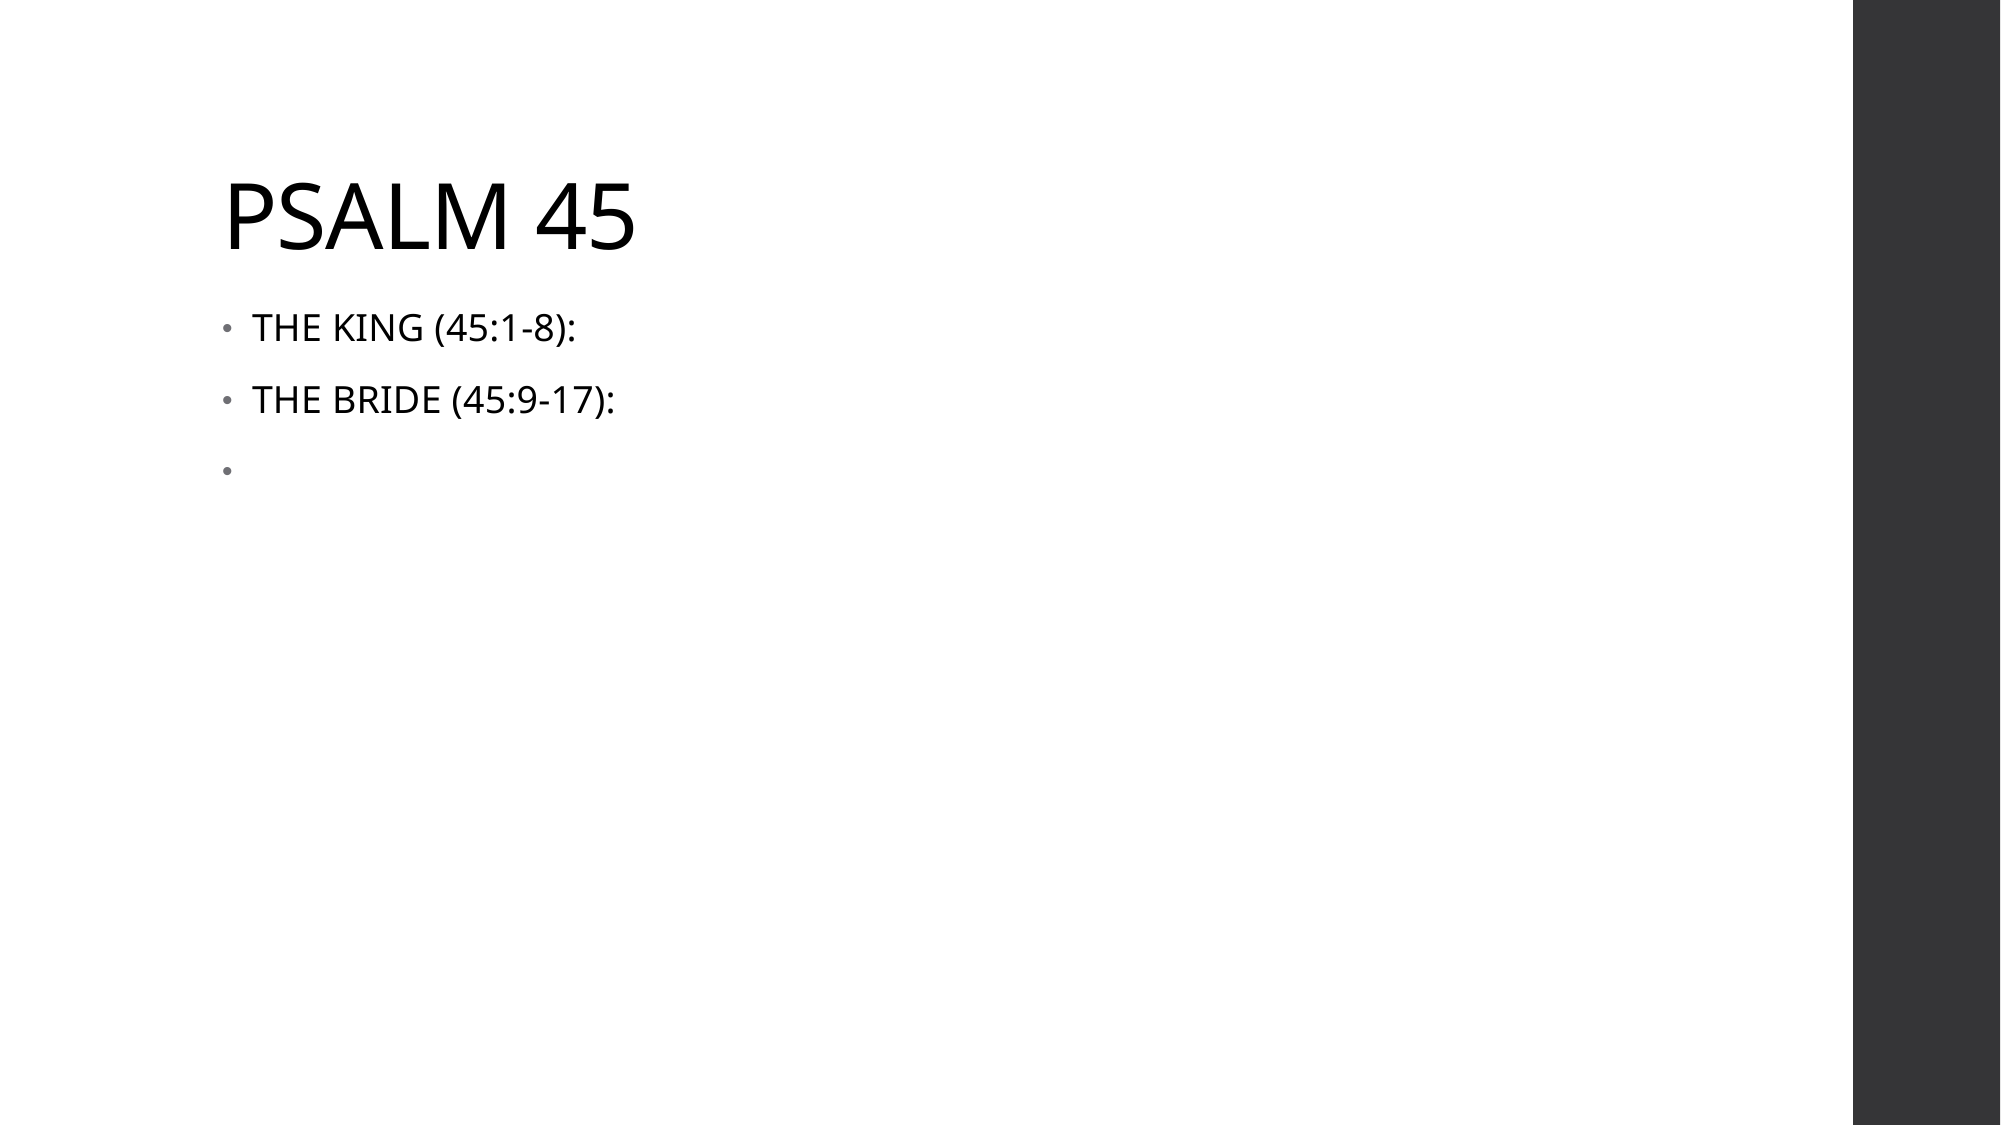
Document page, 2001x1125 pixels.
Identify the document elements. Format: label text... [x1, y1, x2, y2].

list THE KING (45:1-8): THE BRIDE (45:9-17): [206, 299, 1617, 1014]
title PSALM 45 [206, 60, 1797, 278]
